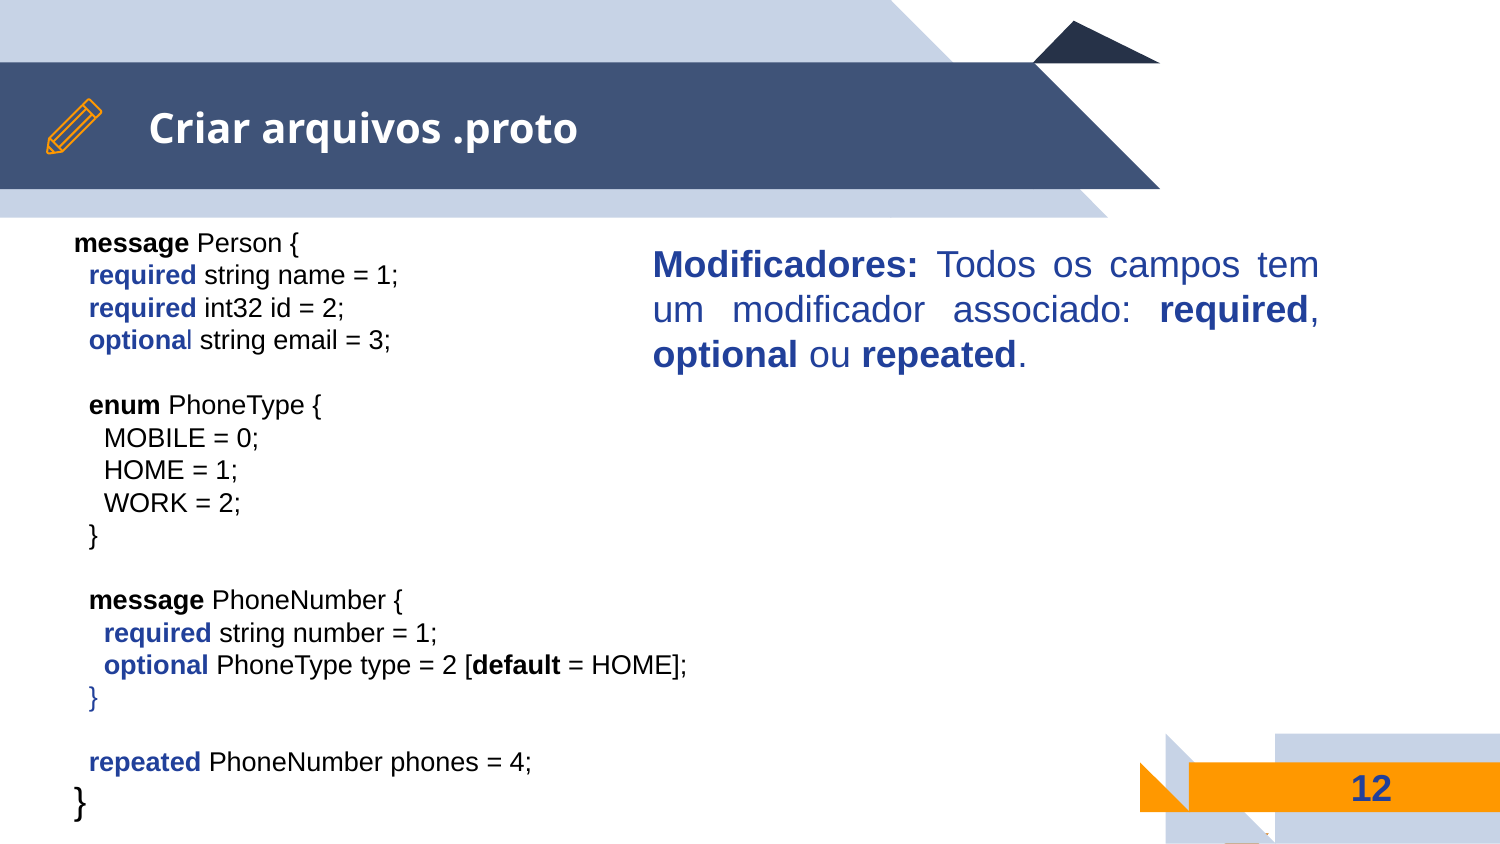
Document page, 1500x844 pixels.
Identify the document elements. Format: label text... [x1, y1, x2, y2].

text_box Criar arquivos .proto [133, 64, 1035, 190]
text_box Modificadores: Todos os campos tem um modificador associado: required, optional ou repeated. [637, 232, 1335, 372]
text_box message Person { required string name = 1; required int32 id = 2; optional string email = 3; enum PhoneType { MOBILE = 0; HOME = 1; WORK = 2; } message PhoneNumber { required string number = 1; optional PhoneType type = 2 [default = HOME]; } repeated PhoneNumber phones = 4; } [58, 217, 1181, 781]
text_box 12 [1249, 760, 1494, 813]
